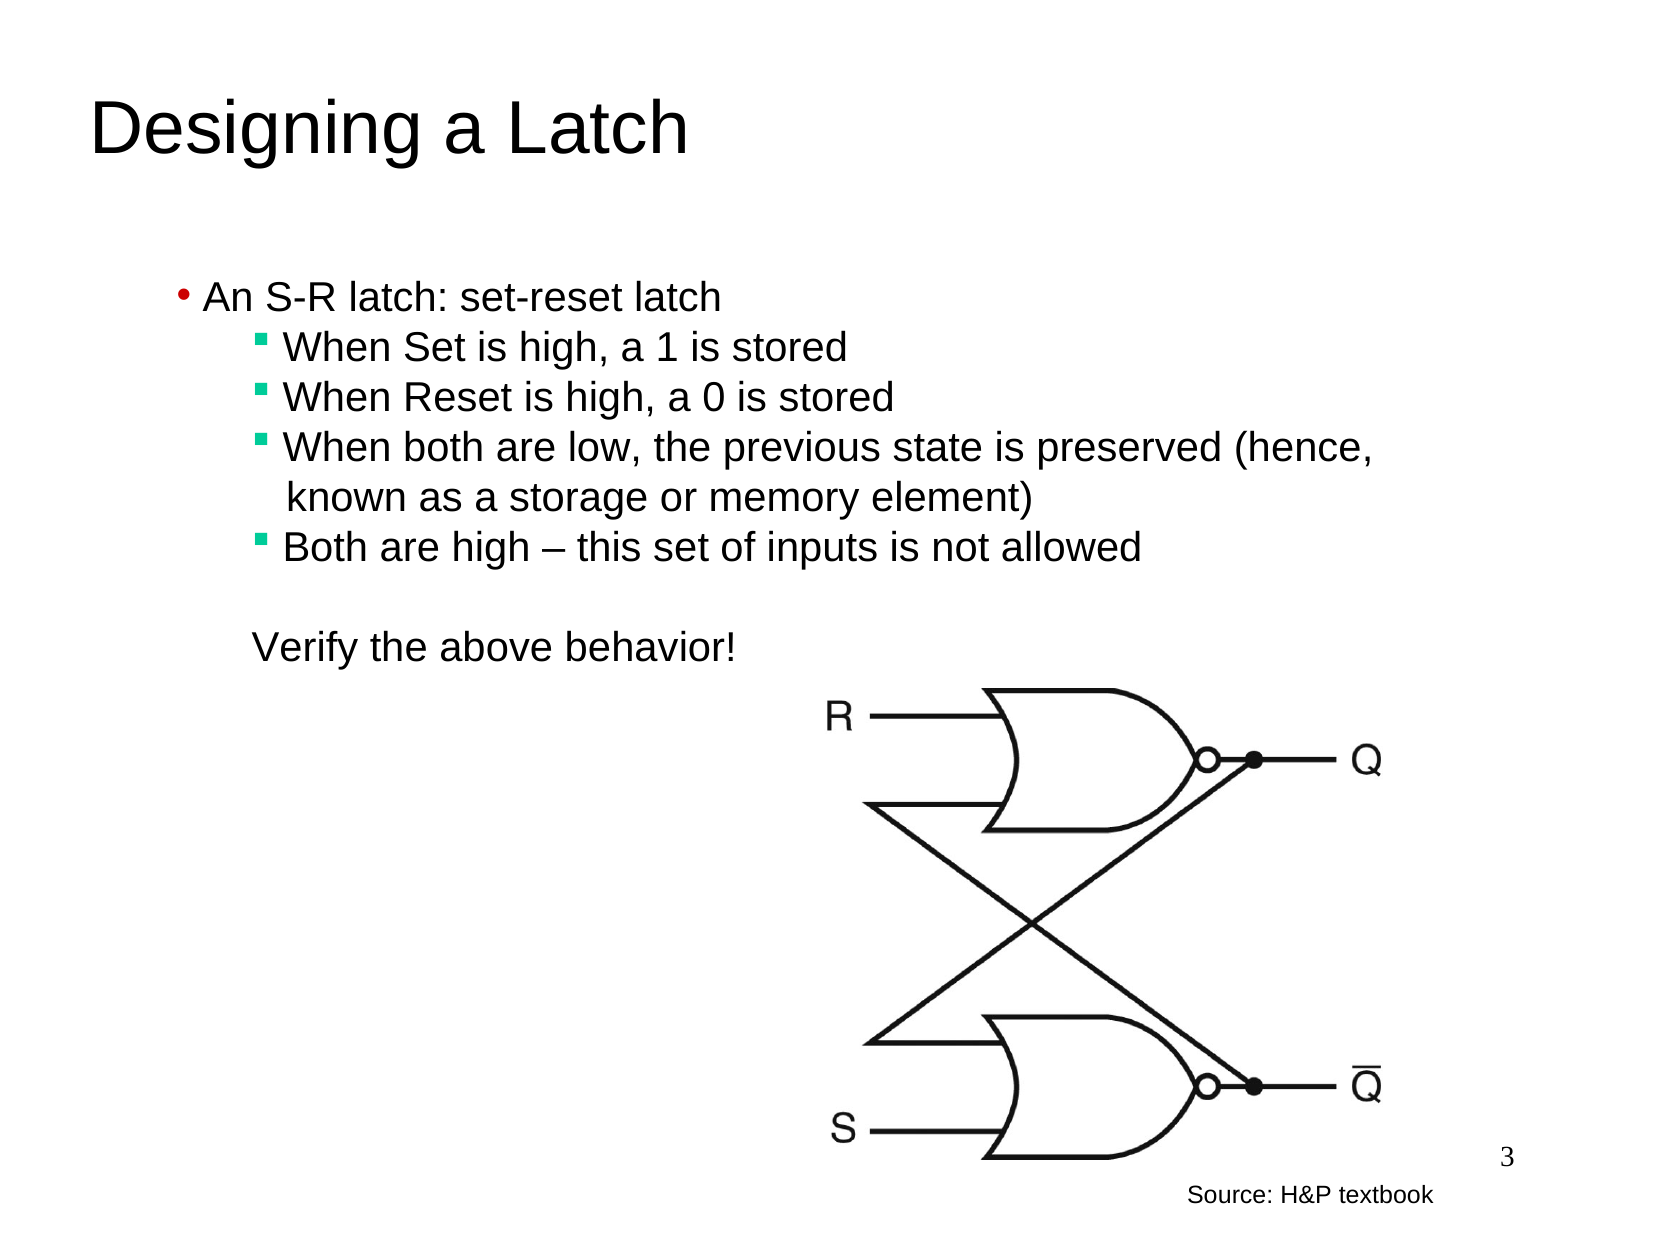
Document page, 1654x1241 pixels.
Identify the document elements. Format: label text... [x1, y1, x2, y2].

picture [824, 688, 1383, 1160]
text_box Designing a Latch [74, 71, 706, 177]
text_box <number> [1185, 1129, 1530, 1213]
text_box An S-R latch: set-reset latch When Set is high, a 1 is stored When Reset is high, a 0 is stored When both are low, the previous state is preserved (hence, known as a storage or memory element) Both are high – this set of inputs is not allowed Verify the above behavior! [161, 261, 1389, 678]
text_box Source: H&P textbook [1172, 1171, 1449, 1217]
